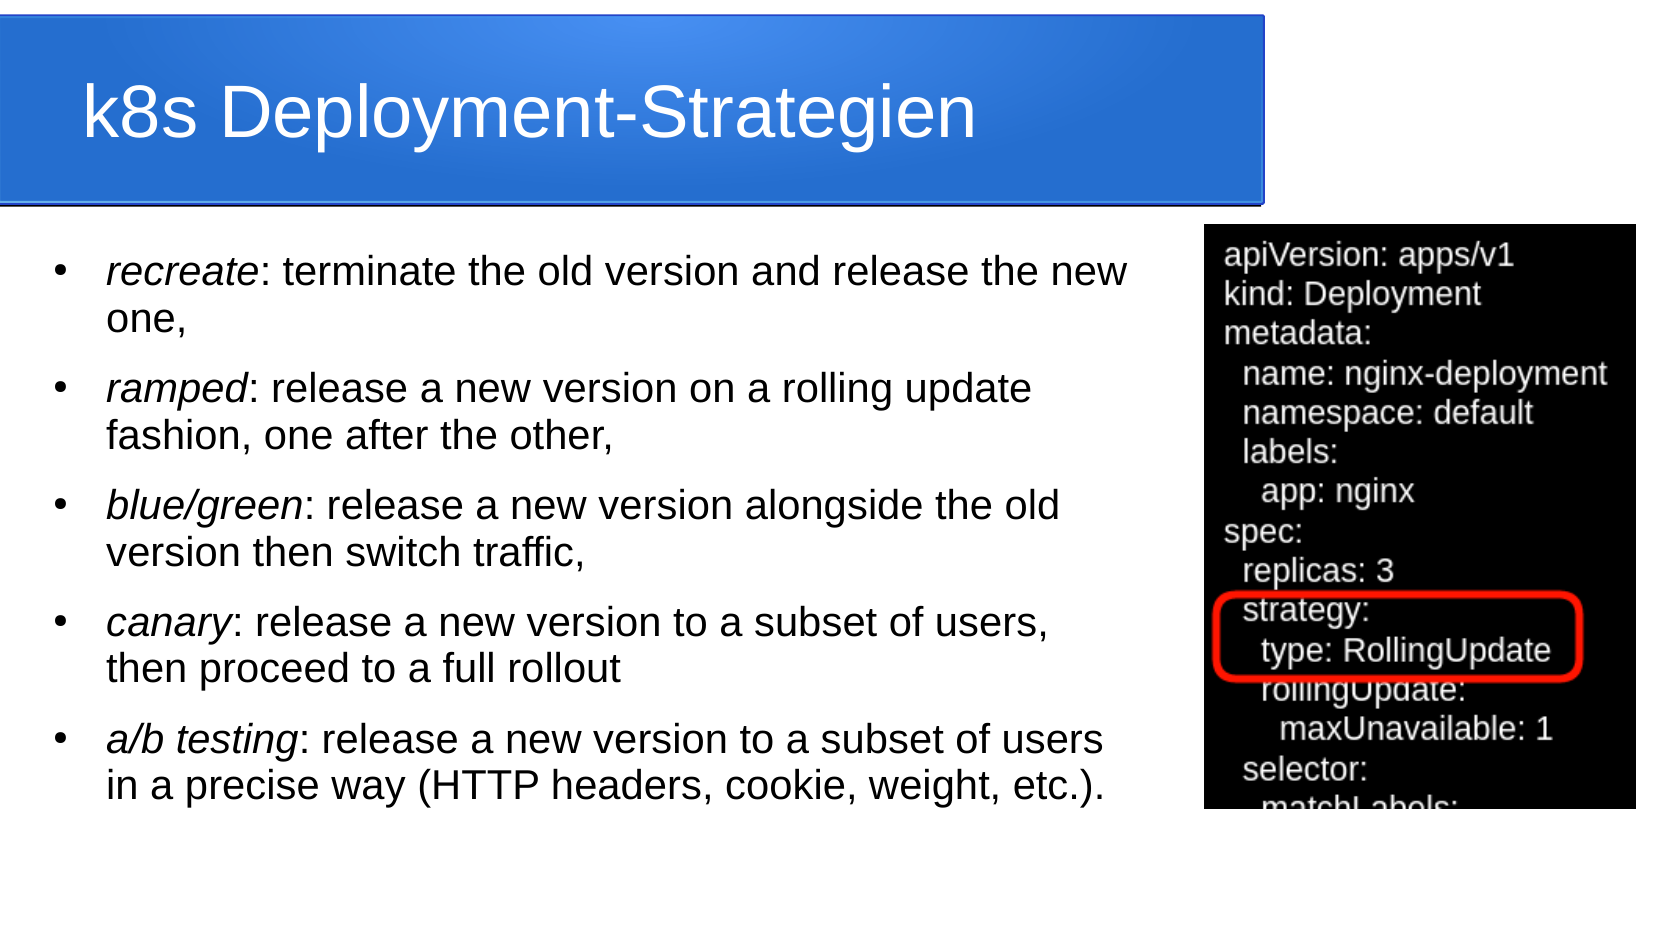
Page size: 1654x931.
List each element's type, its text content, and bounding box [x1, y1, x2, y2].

list recreate: terminate the old version and release the new one, ramped: release a new version on a rolling update fashion, one after the other, blue/green: release a new version alongside the old version then switch traffic, canary: release a new version to a subset of users, then proceed to a full rollout a/b testing: release a new version to a subset of users in a precise way (HTTP headers, cookie, weight, etc.). [35, 248, 1134, 898]
picture [1204, 224, 1636, 809]
title k8s Deployment-Strategien [82, 29, 1235, 196]
